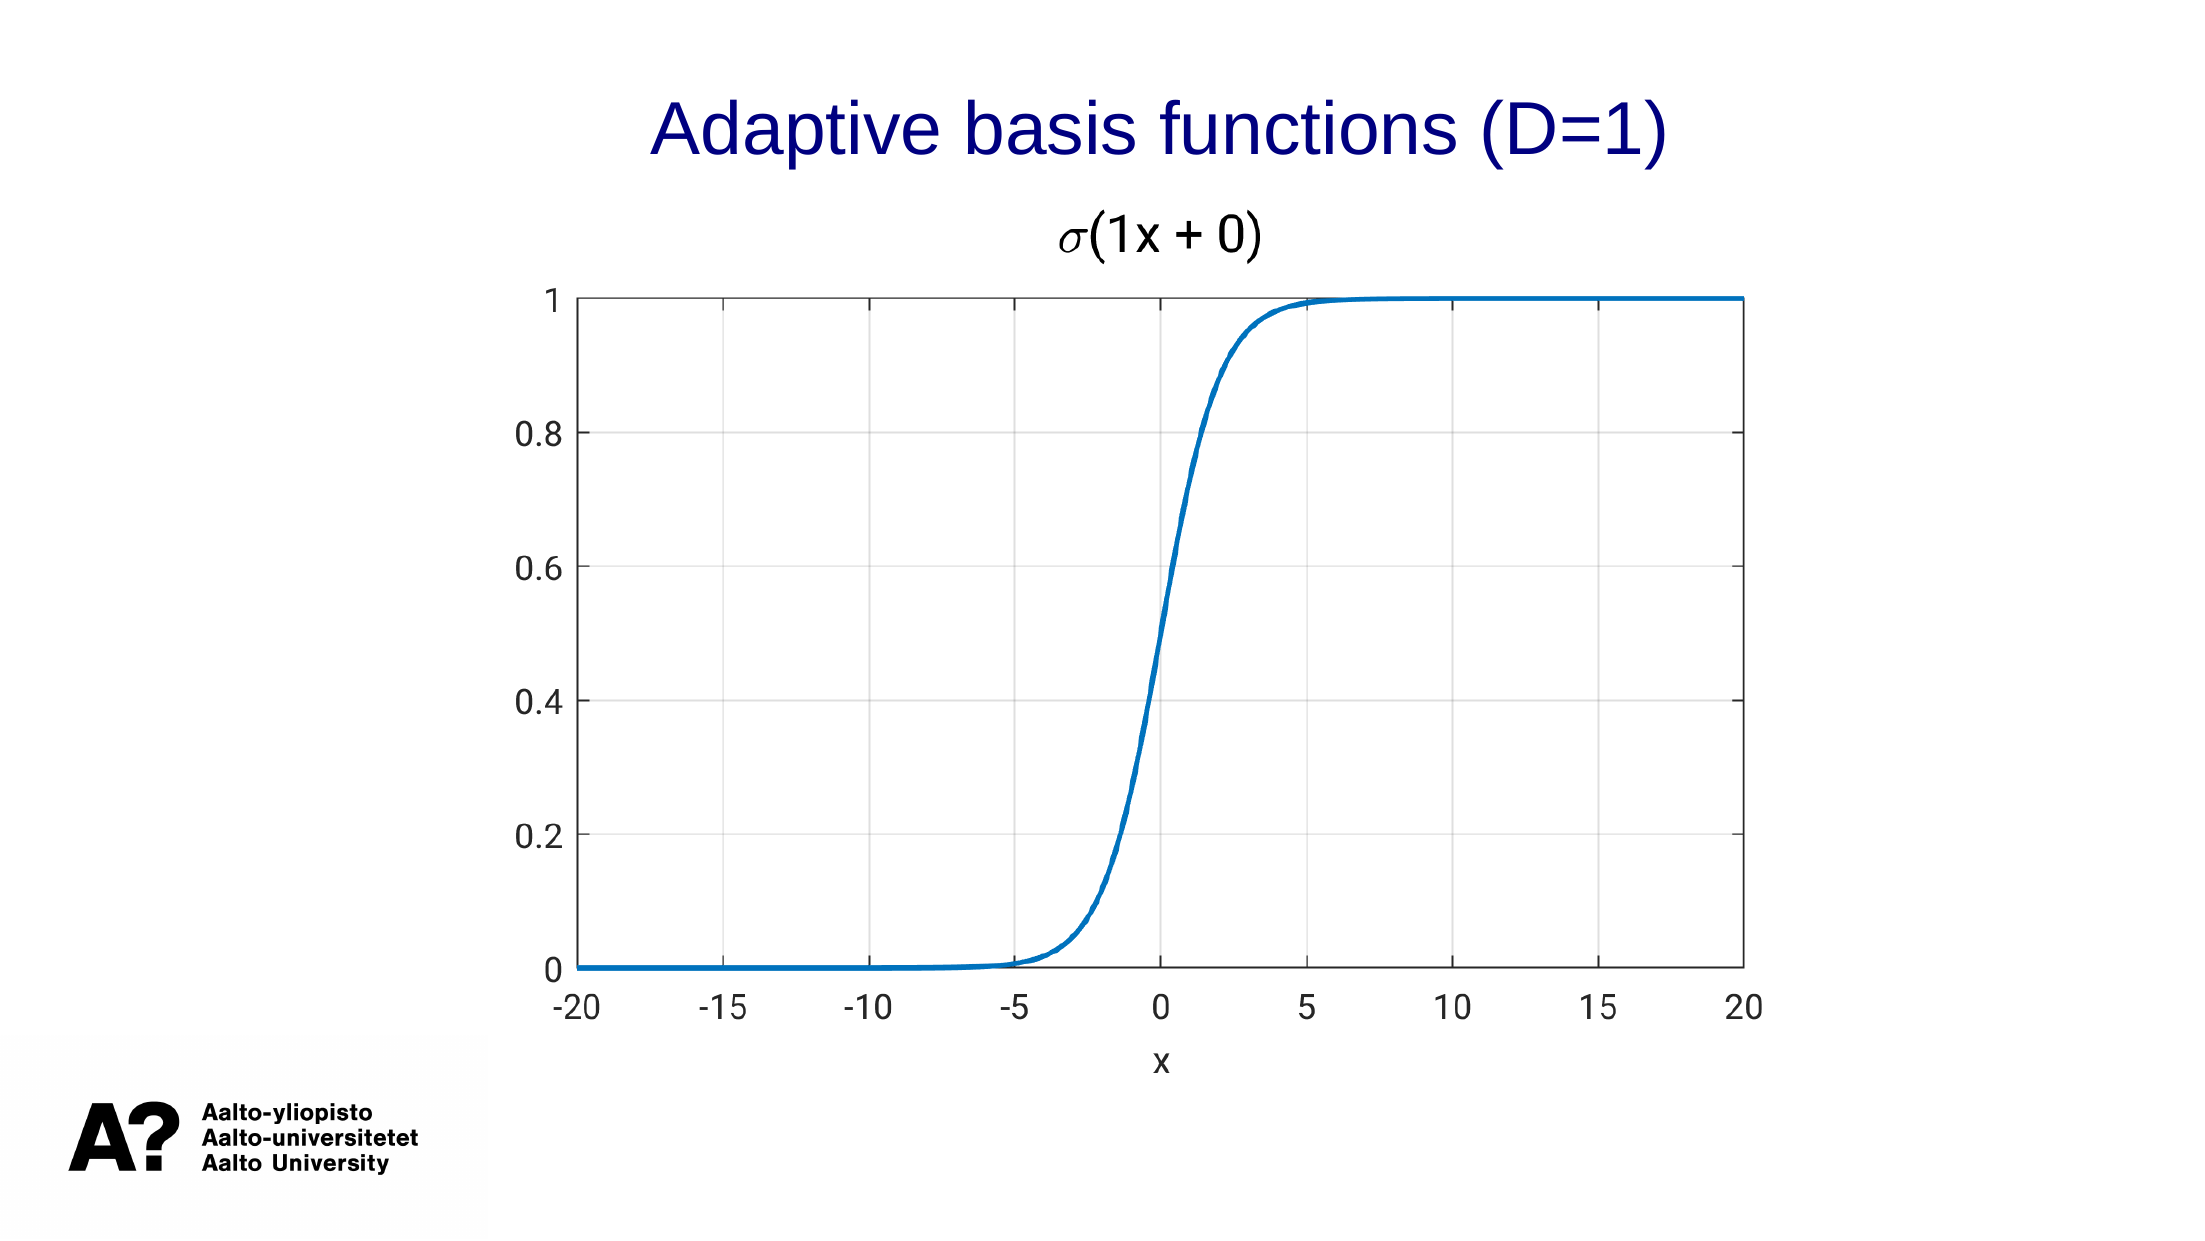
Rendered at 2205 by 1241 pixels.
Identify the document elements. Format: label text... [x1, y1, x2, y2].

title Adaptive basis functions (D=1) [504, 65, 1817, 179]
picture [516, 209, 1762, 1073]
picture [0, 1035, 488, 1239]
